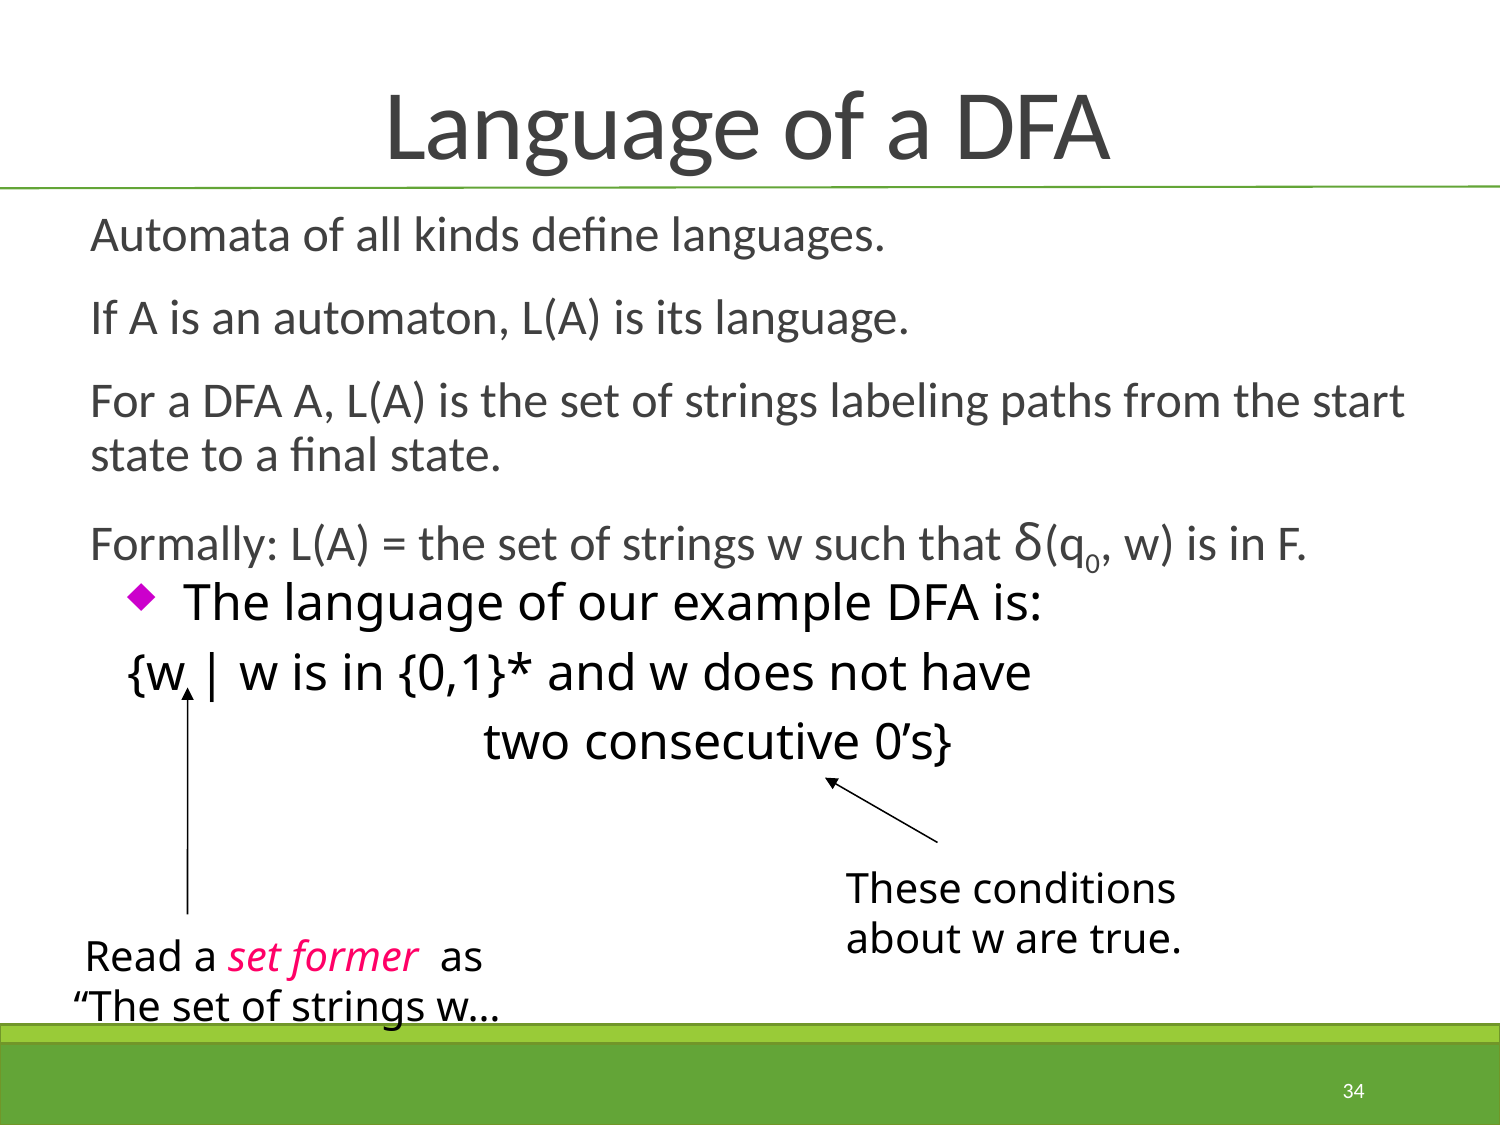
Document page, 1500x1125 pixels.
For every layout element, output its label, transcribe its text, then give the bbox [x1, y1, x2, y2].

list Automata of all kinds define languages. If A is an automaton, L(A) is its language. For a DFA A, L(A) is the set of strings labeling paths from the start state to a final state. Formally: L(A) = the set of strings w such that δ(q0, w) is in F. [75, 200, 1425, 613]
text_box These conditions about w are true. [831, 854, 1198, 969]
text_box Read a set former as “The set of strings w… [58, 922, 516, 1038]
title Language of a DFA [72, 37, 1423, 188]
text_box The language of our example DFA is: {w | w is in {0,1}* and w does not have two consecutive 0’s} [112, 562, 1388, 1000]
